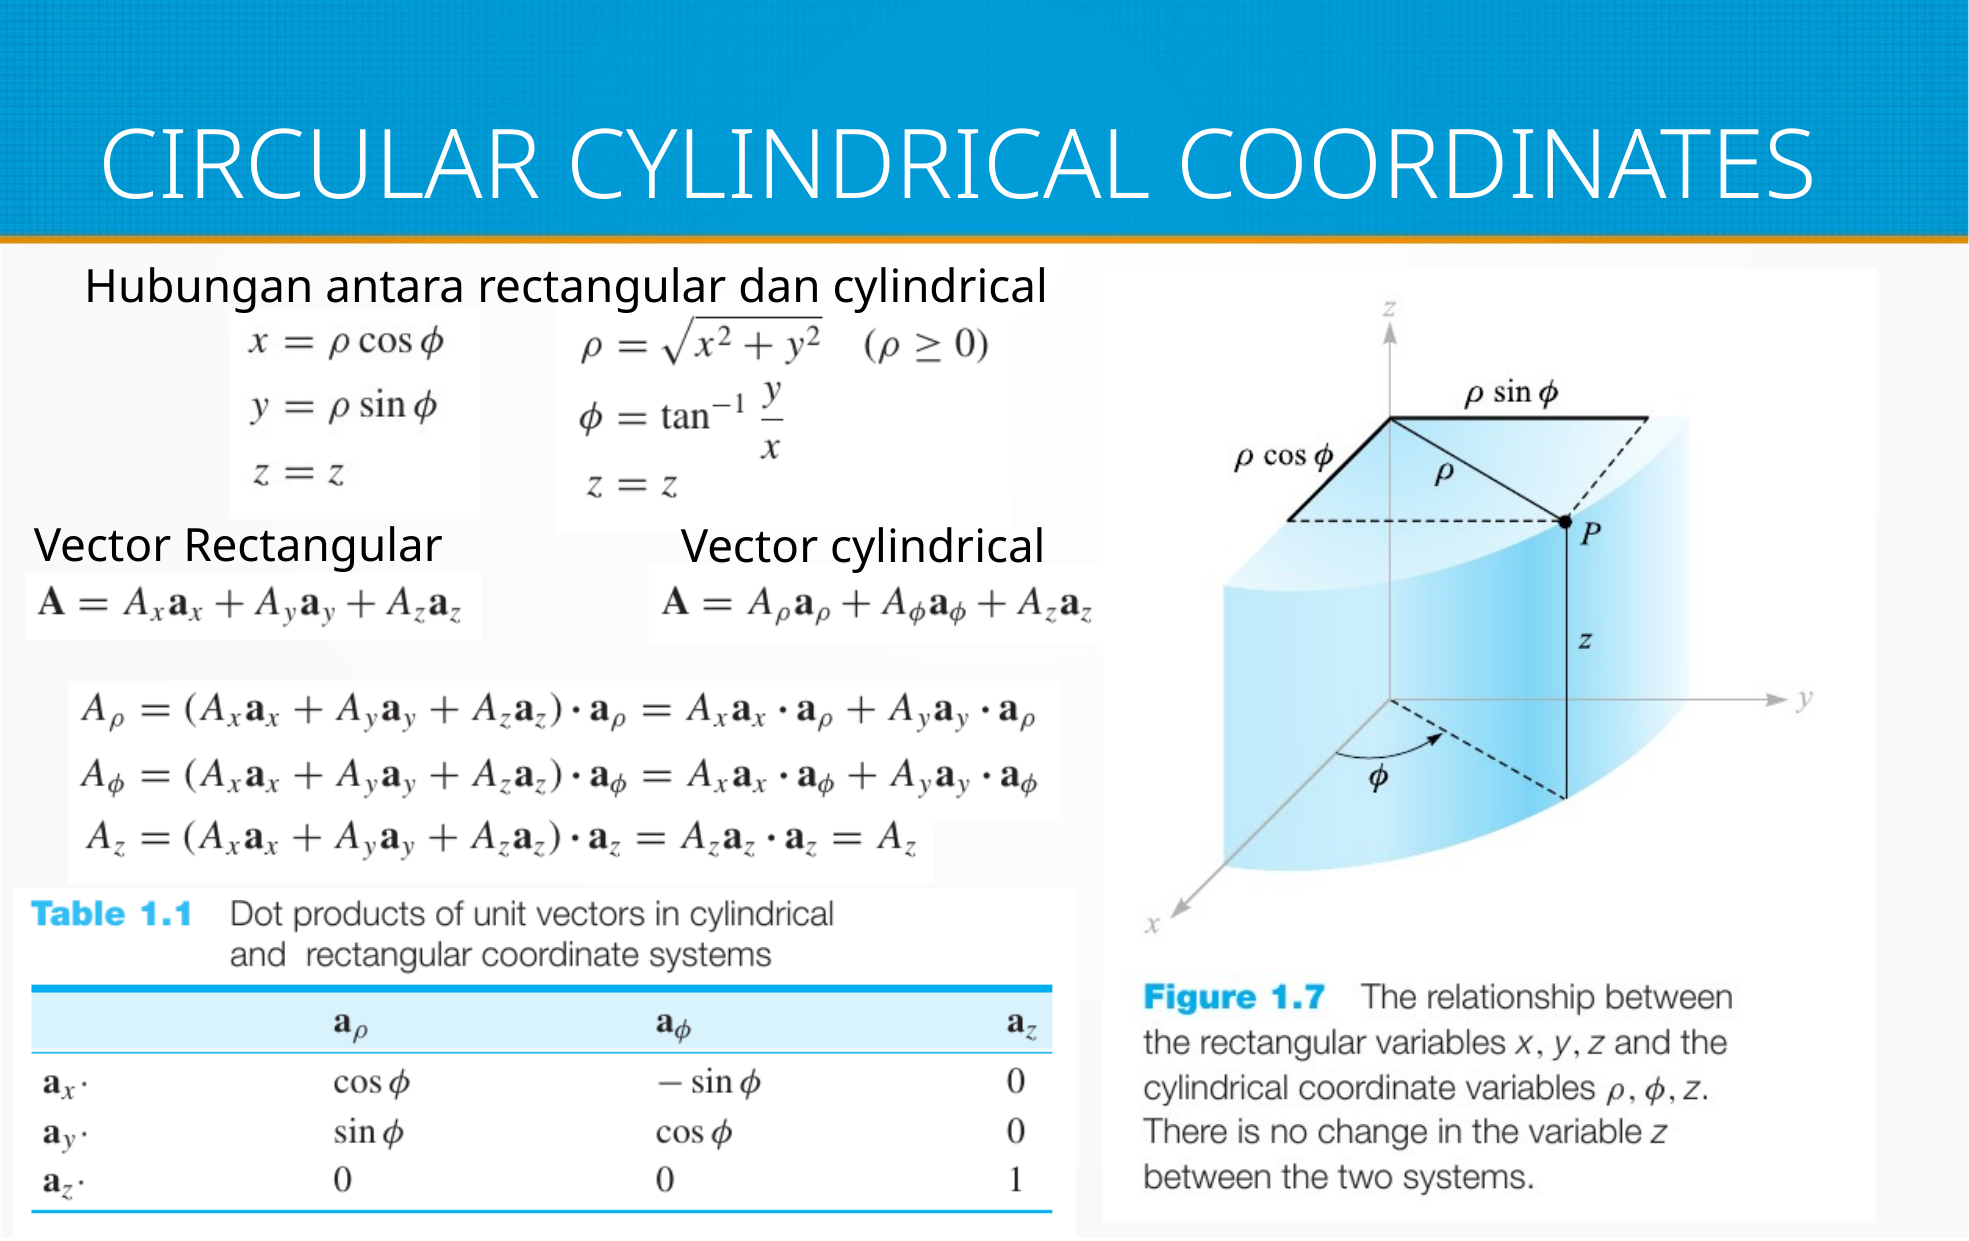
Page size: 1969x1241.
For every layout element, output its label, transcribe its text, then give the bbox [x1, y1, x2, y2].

text_box Vector Rectangular [27, 511, 476, 577]
text_box Hubungan antara rectangular dan cylindrical [78, 252, 1118, 318]
picture [0, 233, 1969, 1241]
text_box Vector cylindrical [675, 511, 1081, 577]
title CIRCULAR CYLINDRICAL COORDINATES [98, 19, 1870, 227]
